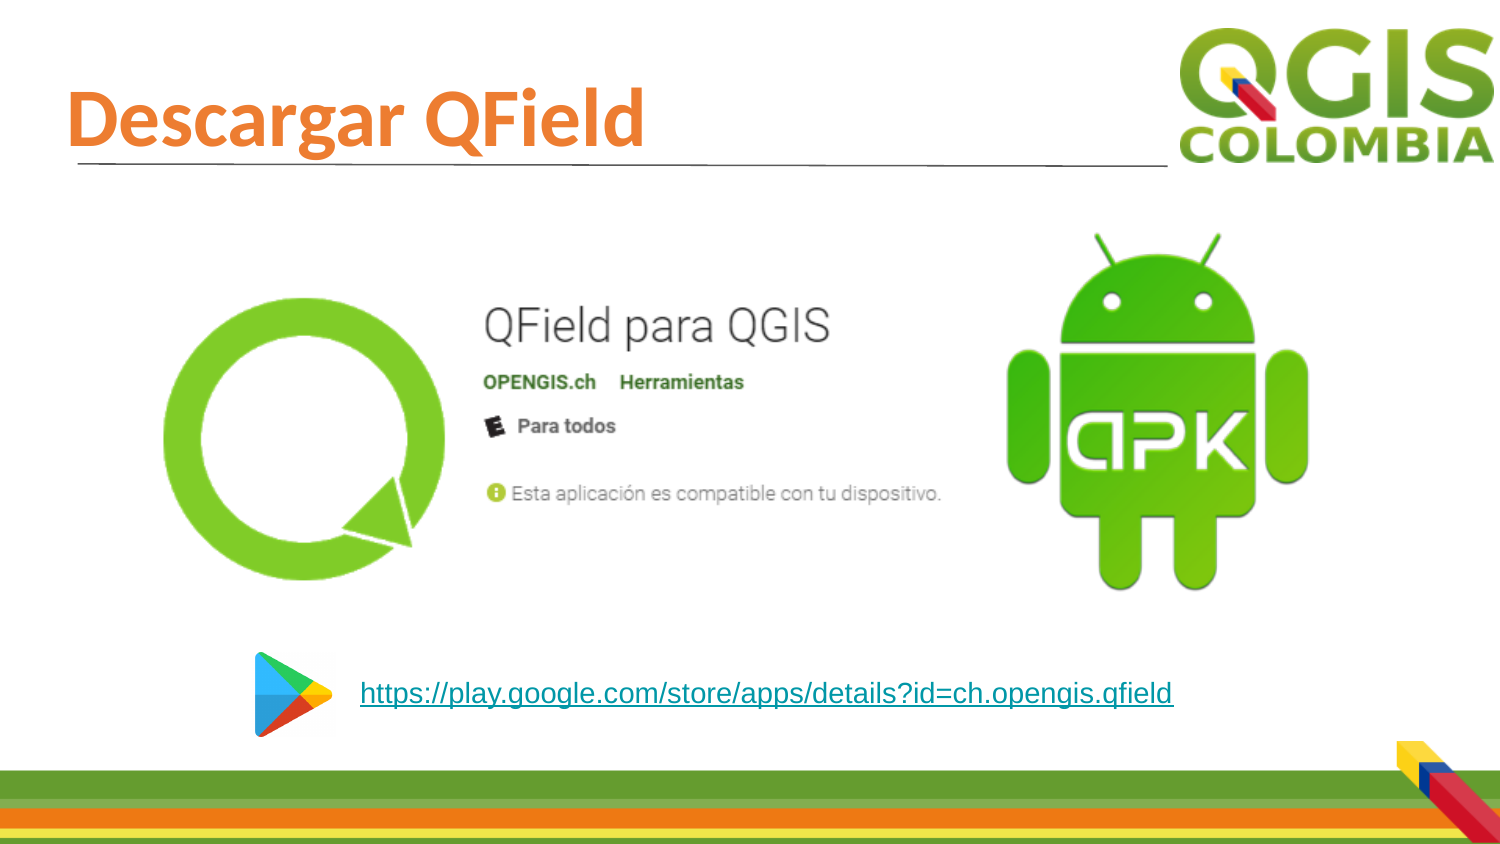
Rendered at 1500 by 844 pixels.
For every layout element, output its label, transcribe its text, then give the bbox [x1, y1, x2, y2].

picture [1180, 28, 1494, 163]
picture [0, 741, 1500, 844]
picture [145, 267, 958, 601]
picture [963, 217, 1355, 609]
title Descargar QField [51, 48, 1180, 143]
picture [251, 652, 336, 737]
text_box https://play.google.com/store/apps/details?id=ch.opengis.qfield [238, 659, 1296, 754]
